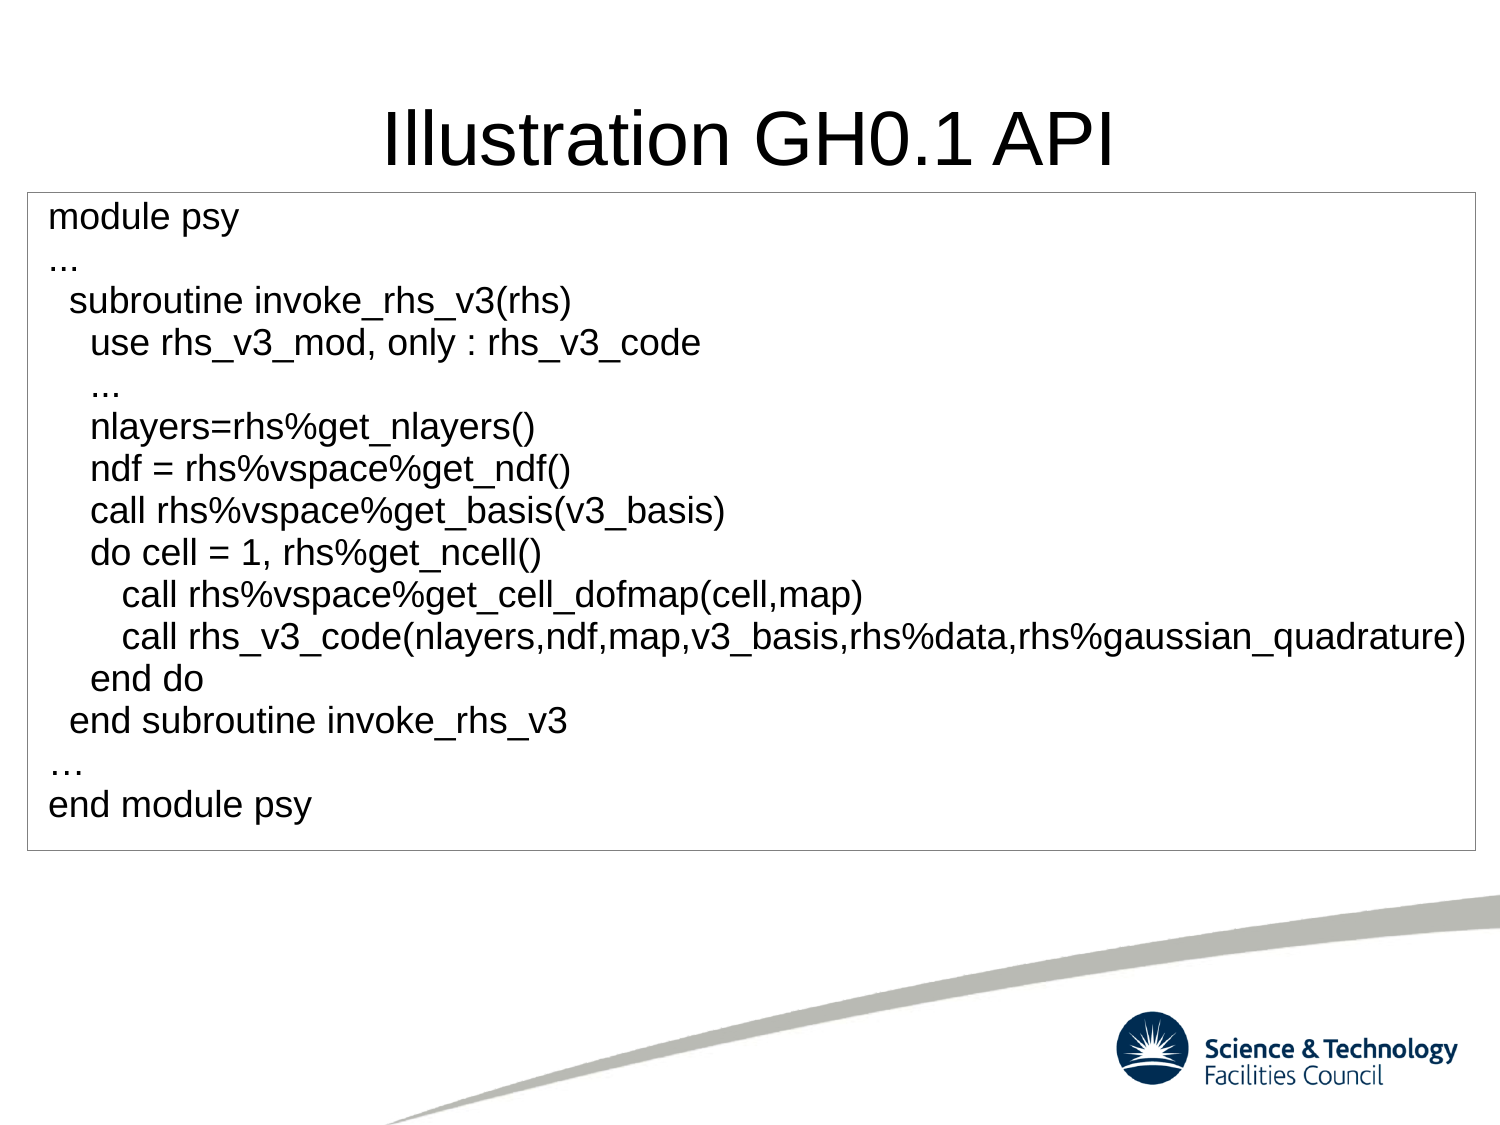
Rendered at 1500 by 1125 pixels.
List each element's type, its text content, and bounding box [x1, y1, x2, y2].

picture [371, 894, 1500, 1125]
title Illustration GH0.1 API [75, 44, 1425, 188]
text_box module psy ... subroutine invoke_rhs_v3(rhs) use rhs_v3_mod, only : rhs_v3_code ... nlayers=rhs%get_nlayers() ndf = rhs%vspace%get_ndf() call rhs%vspace%get_basis(v3_basis) do cell = 1, rhs%get_ncell() call rhs%vspace%get_cell_dofmap(cell,map) call rhs_v3_code(nlayers,ndf,map,v3_basis,rhs%data,rhs%gaussian_quadrature) end do end subroutine invoke_rhs_v3 … end module psy [33, 193, 1475, 850]
text_box module psy ... subroutine invoke_rhs_v3(rhs) use rhs_v3_mod, only : rhs_v3_code ... nlayers=rhs%get_nlayers() ndf = rhs%vspace%get_ndf() call rhs%vspace%get_basis(v3_basis) do cell = 1, rhs%get_ncell() call rhs%vspace%get_cell_dofmap(cell,map) call rhs_v3_code(nlayers,ndf,map,v3_basis,rhs%data,rhs%gaussian_quadrature) end do end subroutine invoke_rhs_v3 … end module psy [33, 188, 1482, 851]
